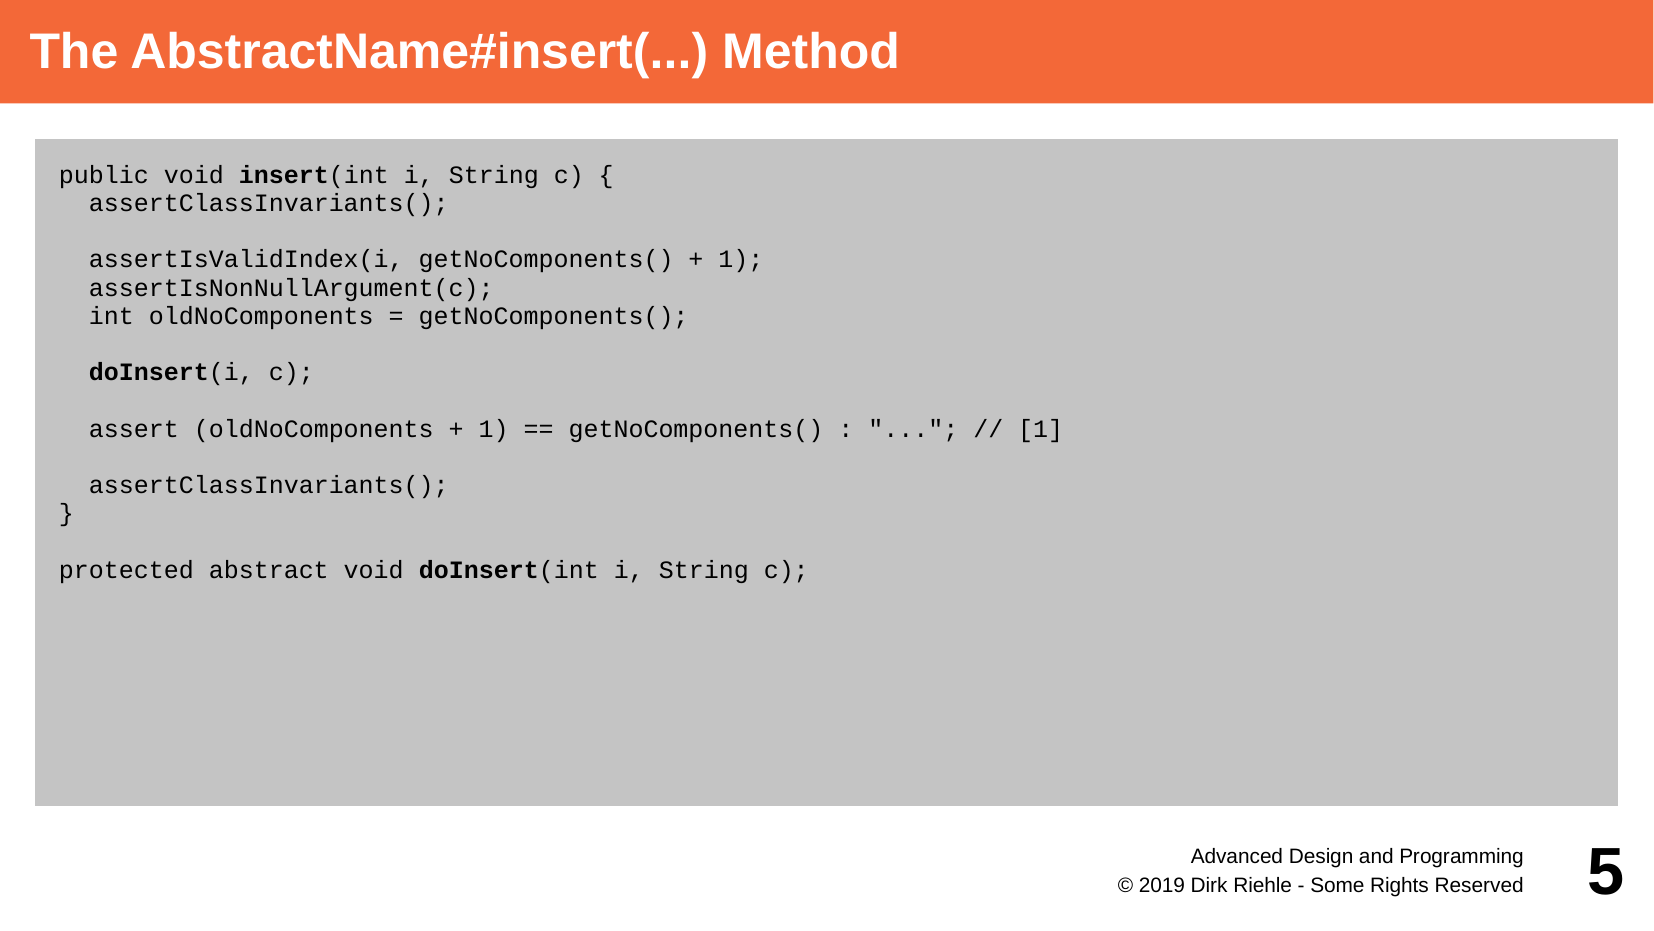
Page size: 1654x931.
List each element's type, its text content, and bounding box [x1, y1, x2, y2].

list public void insert(int i, String c) { assertClassInvariants(); assertIsValidIndex(i, getNoComponents() + 1); assertIsNonNullArgument(c); int oldNoComponents = getNoComponents(); doInsert(i, c); assert (oldNoComponents + 1) == getNoComponents() : "..."; // [1] assertClassInvariants(); } protected abstract void doInsert(int i, String c); [29, 132, 1625, 813]
title The AbstractName#insert(...) Method [0, 0, 1654, 104]
